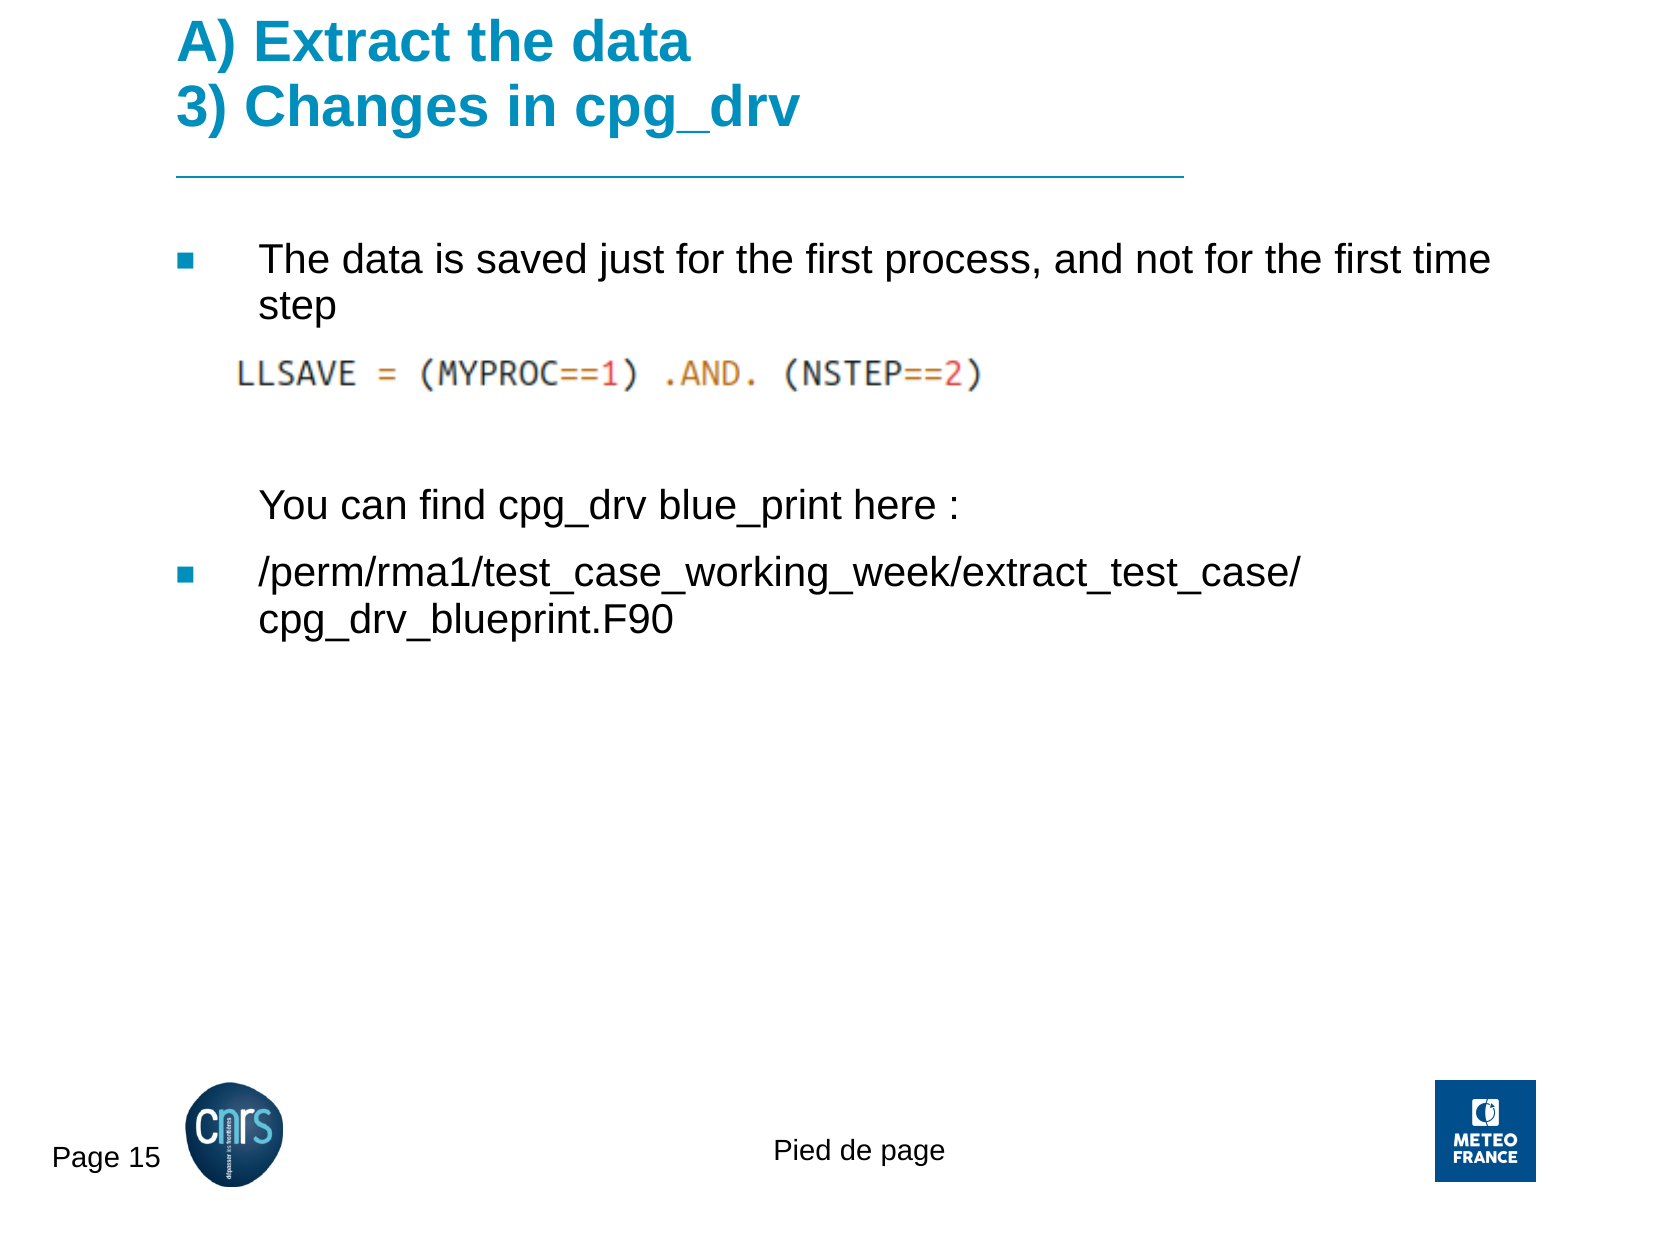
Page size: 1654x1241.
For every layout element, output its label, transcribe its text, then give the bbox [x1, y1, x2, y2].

picture [185, 1082, 283, 1187]
title A) Extract the data 3) Changes in cpg_drv [176, 8, 1609, 139]
picture [218, 353, 1007, 398]
picture [1435, 1080, 1536, 1182]
list The data is saved just for the first process, and not for the first time step You can find cpg_drv blue_print here : /perm/rma1/test_case_working_week/extract_test_case/cpg_drv_blueprint.F90 [157, 235, 1571, 1010]
